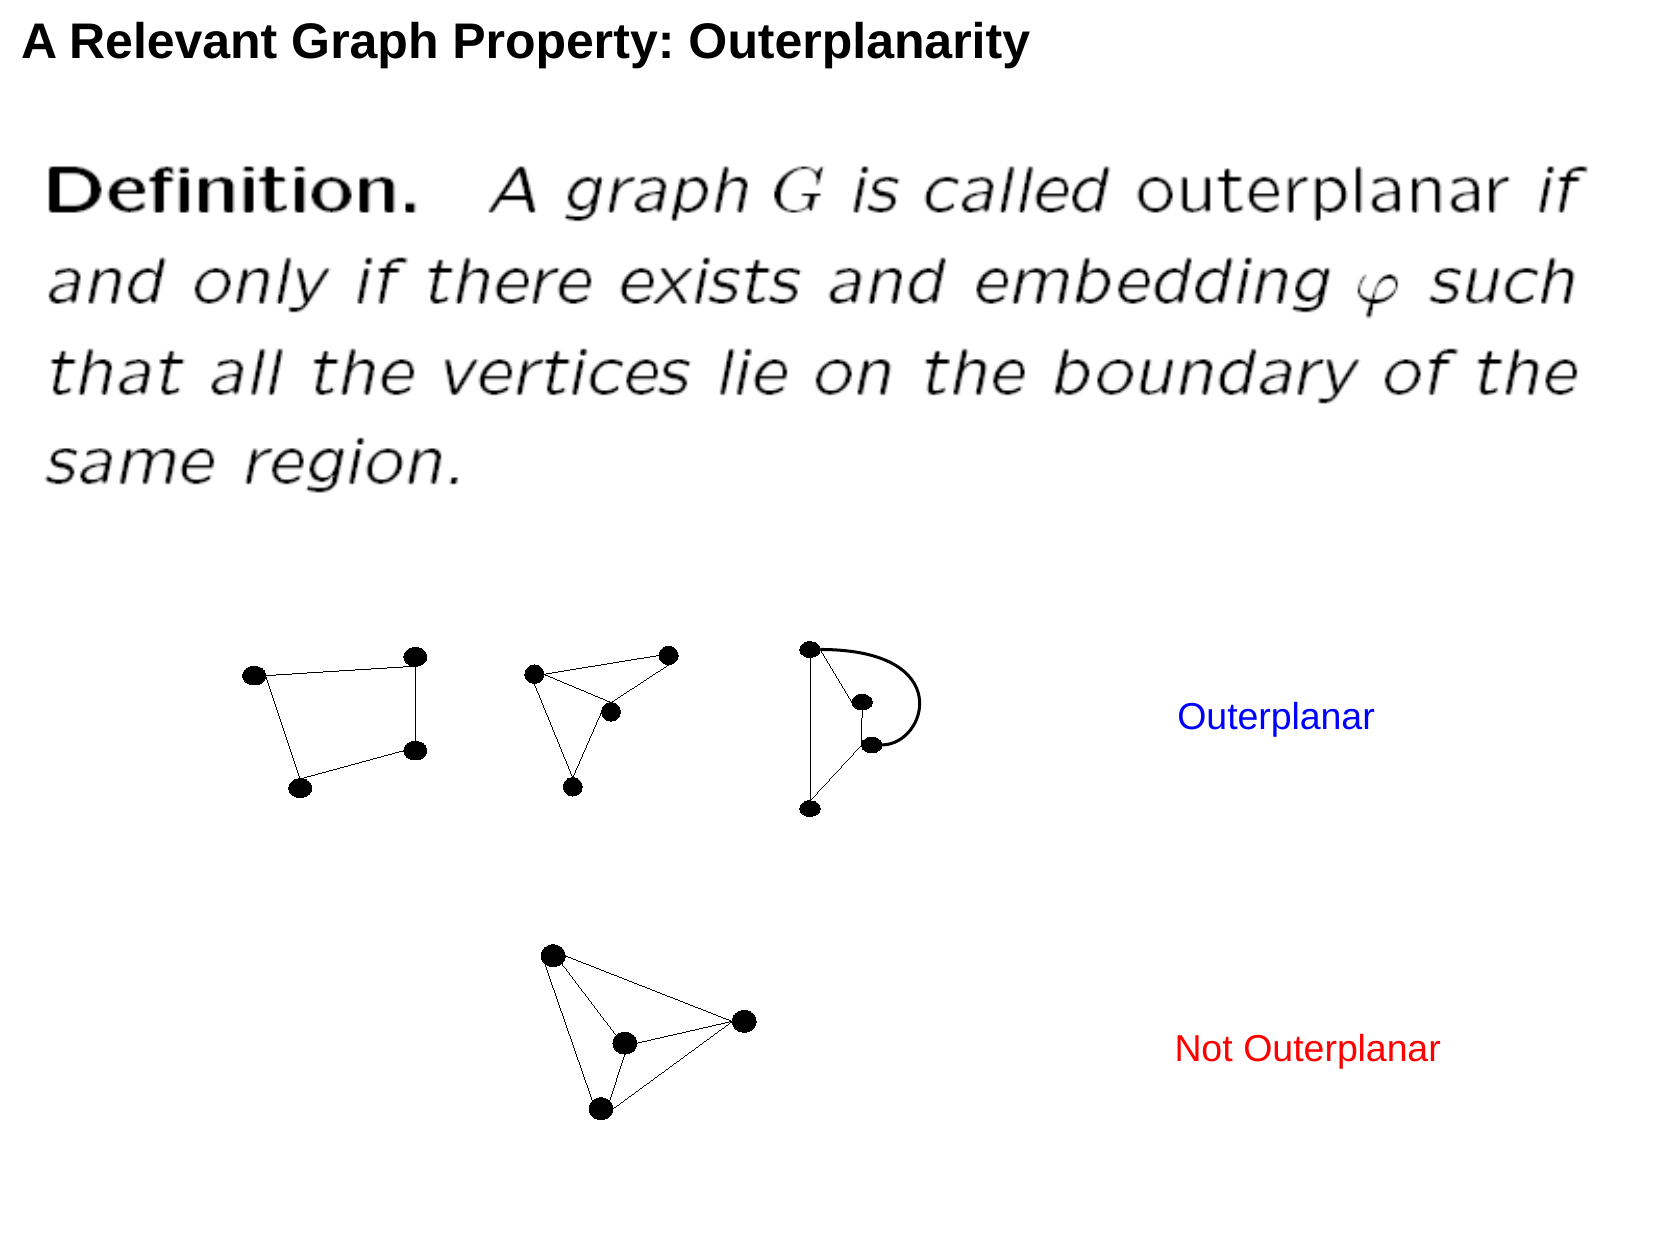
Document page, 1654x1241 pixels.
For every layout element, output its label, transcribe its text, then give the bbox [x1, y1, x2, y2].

text_box [288, 778, 312, 798]
text_box [403, 647, 427, 667]
text_box [799, 641, 820, 658]
text_box [563, 777, 583, 797]
picture [33, 159, 1617, 504]
text_box [601, 702, 621, 722]
text_box [799, 800, 821, 817]
text_box [732, 1010, 757, 1033]
text_box Outerplanar [1162, 688, 1426, 746]
text_box [589, 1097, 613, 1120]
text_box [403, 741, 427, 760]
text_box [524, 664, 544, 684]
text_box [659, 646, 679, 665]
text_box [612, 1032, 637, 1055]
text_box [851, 694, 873, 710]
text_box [541, 944, 566, 967]
text_box [242, 666, 266, 685]
text_box Not Outerplanar [1159, 1019, 1457, 1077]
text_box A Relevant Graph Property: Outerplanarity [6, 6, 1163, 79]
text_box [861, 737, 882, 753]
